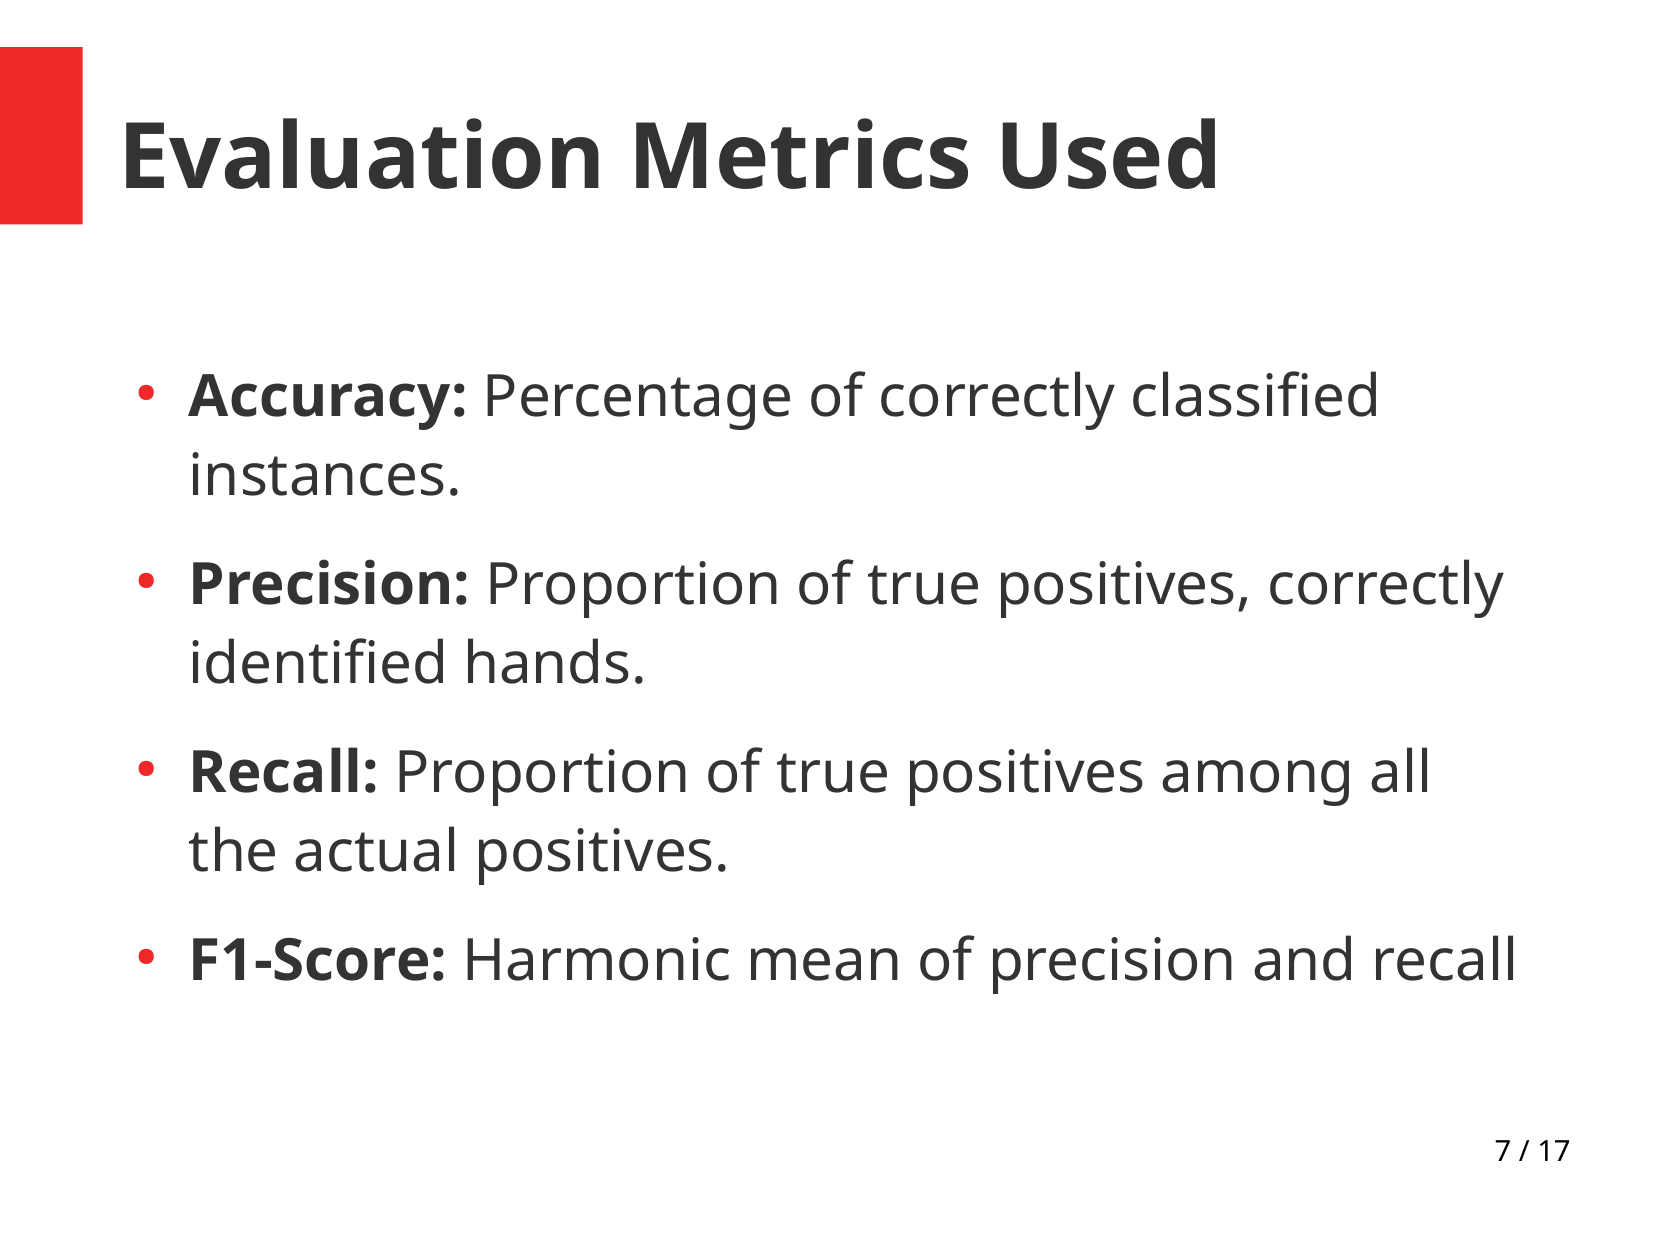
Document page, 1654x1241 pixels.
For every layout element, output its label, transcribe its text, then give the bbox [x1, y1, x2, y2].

title Evaluation Metrics Used [118, 49, 1571, 257]
list Accuracy: Percentage of correctly classified instances. Precision: Proportion of true positives, correctly identified hands. Recall: Proportion of true positives among all the actual positives. F1-Score: Harmonic mean of precision and recall [118, 354, 1536, 1074]
